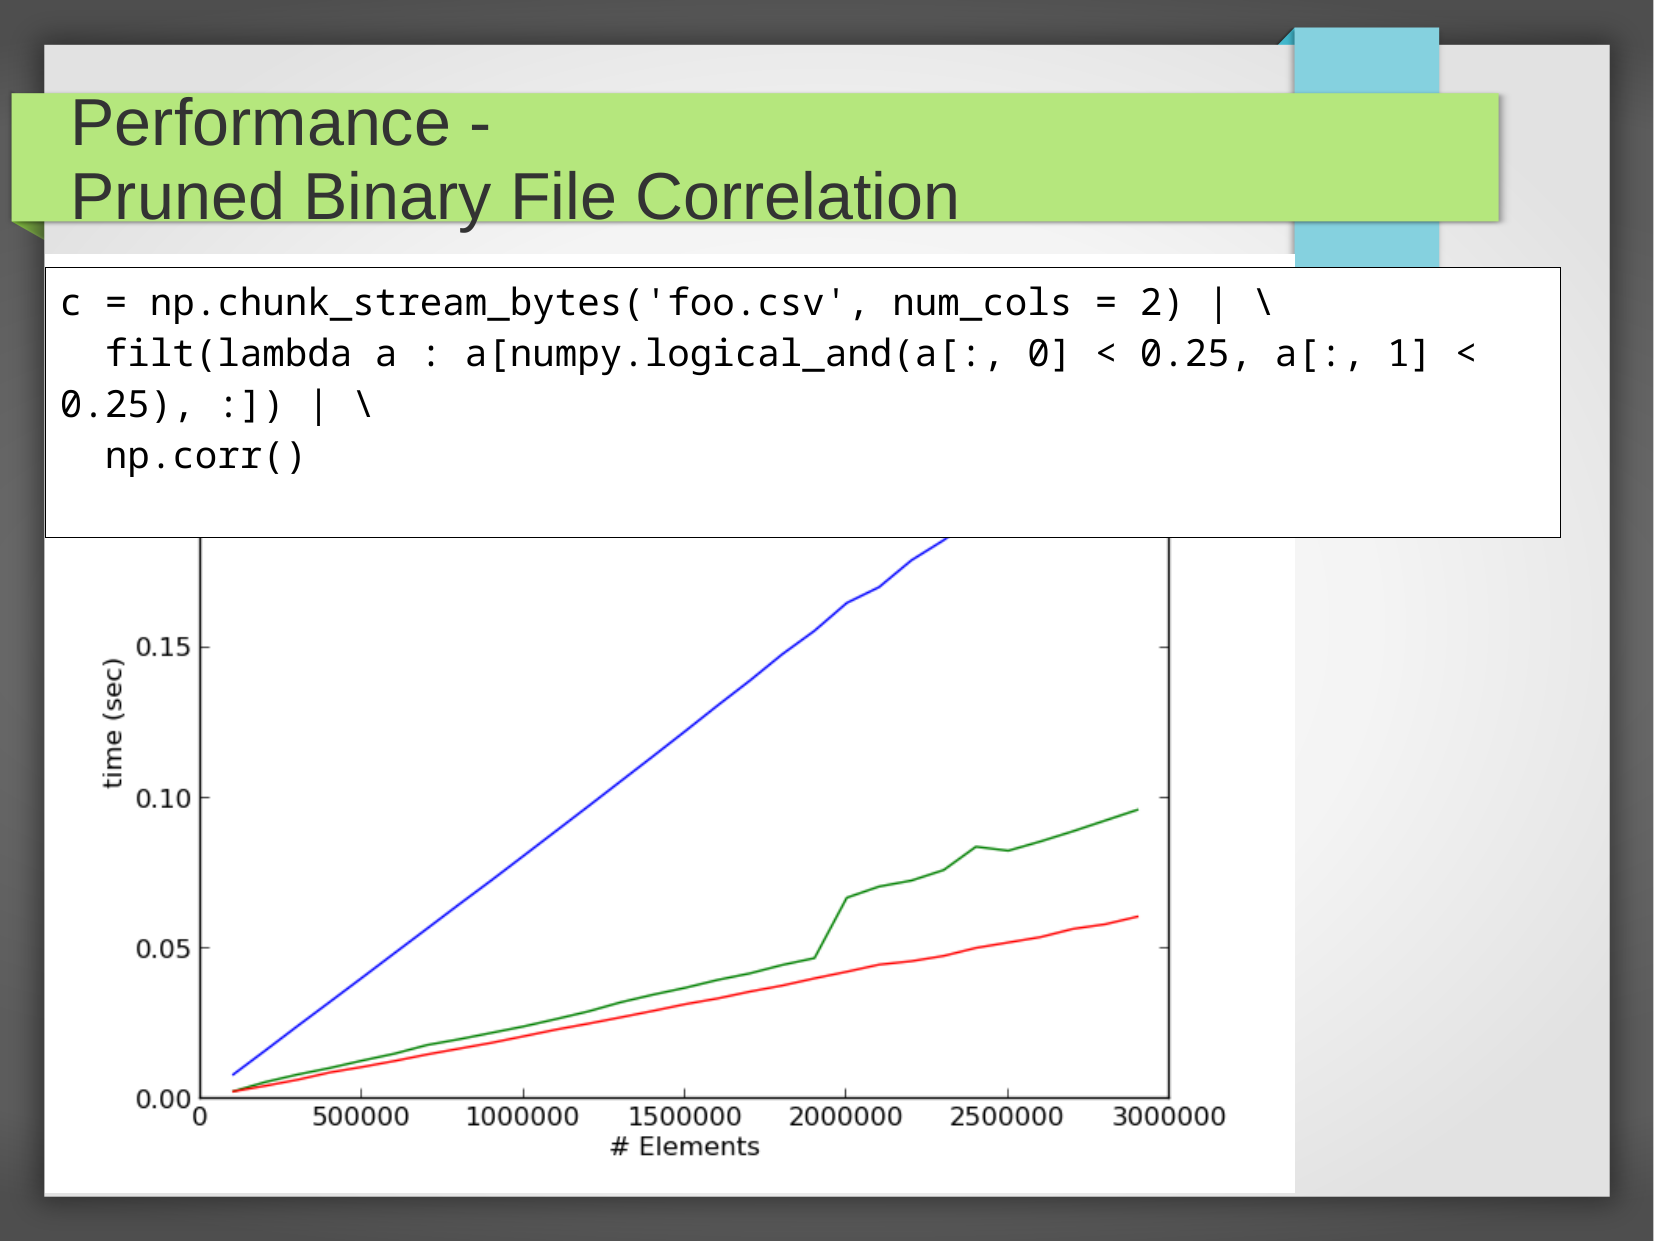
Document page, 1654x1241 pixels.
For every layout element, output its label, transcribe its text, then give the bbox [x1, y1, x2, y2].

text_box c = np.chunk_stream_bytes('foo.csv', num_cols = 2) | \ filt(lambda a : a[numpy.logical_and(a[:, 0] < 0.25, a[:, 1] < 0.25), :]) | \ np.corr() [45, 267, 1561, 434]
title Performance - Pruned Binary File Correlation [70, 85, 1229, 234]
picture [0, 0, 1654, 1241]
